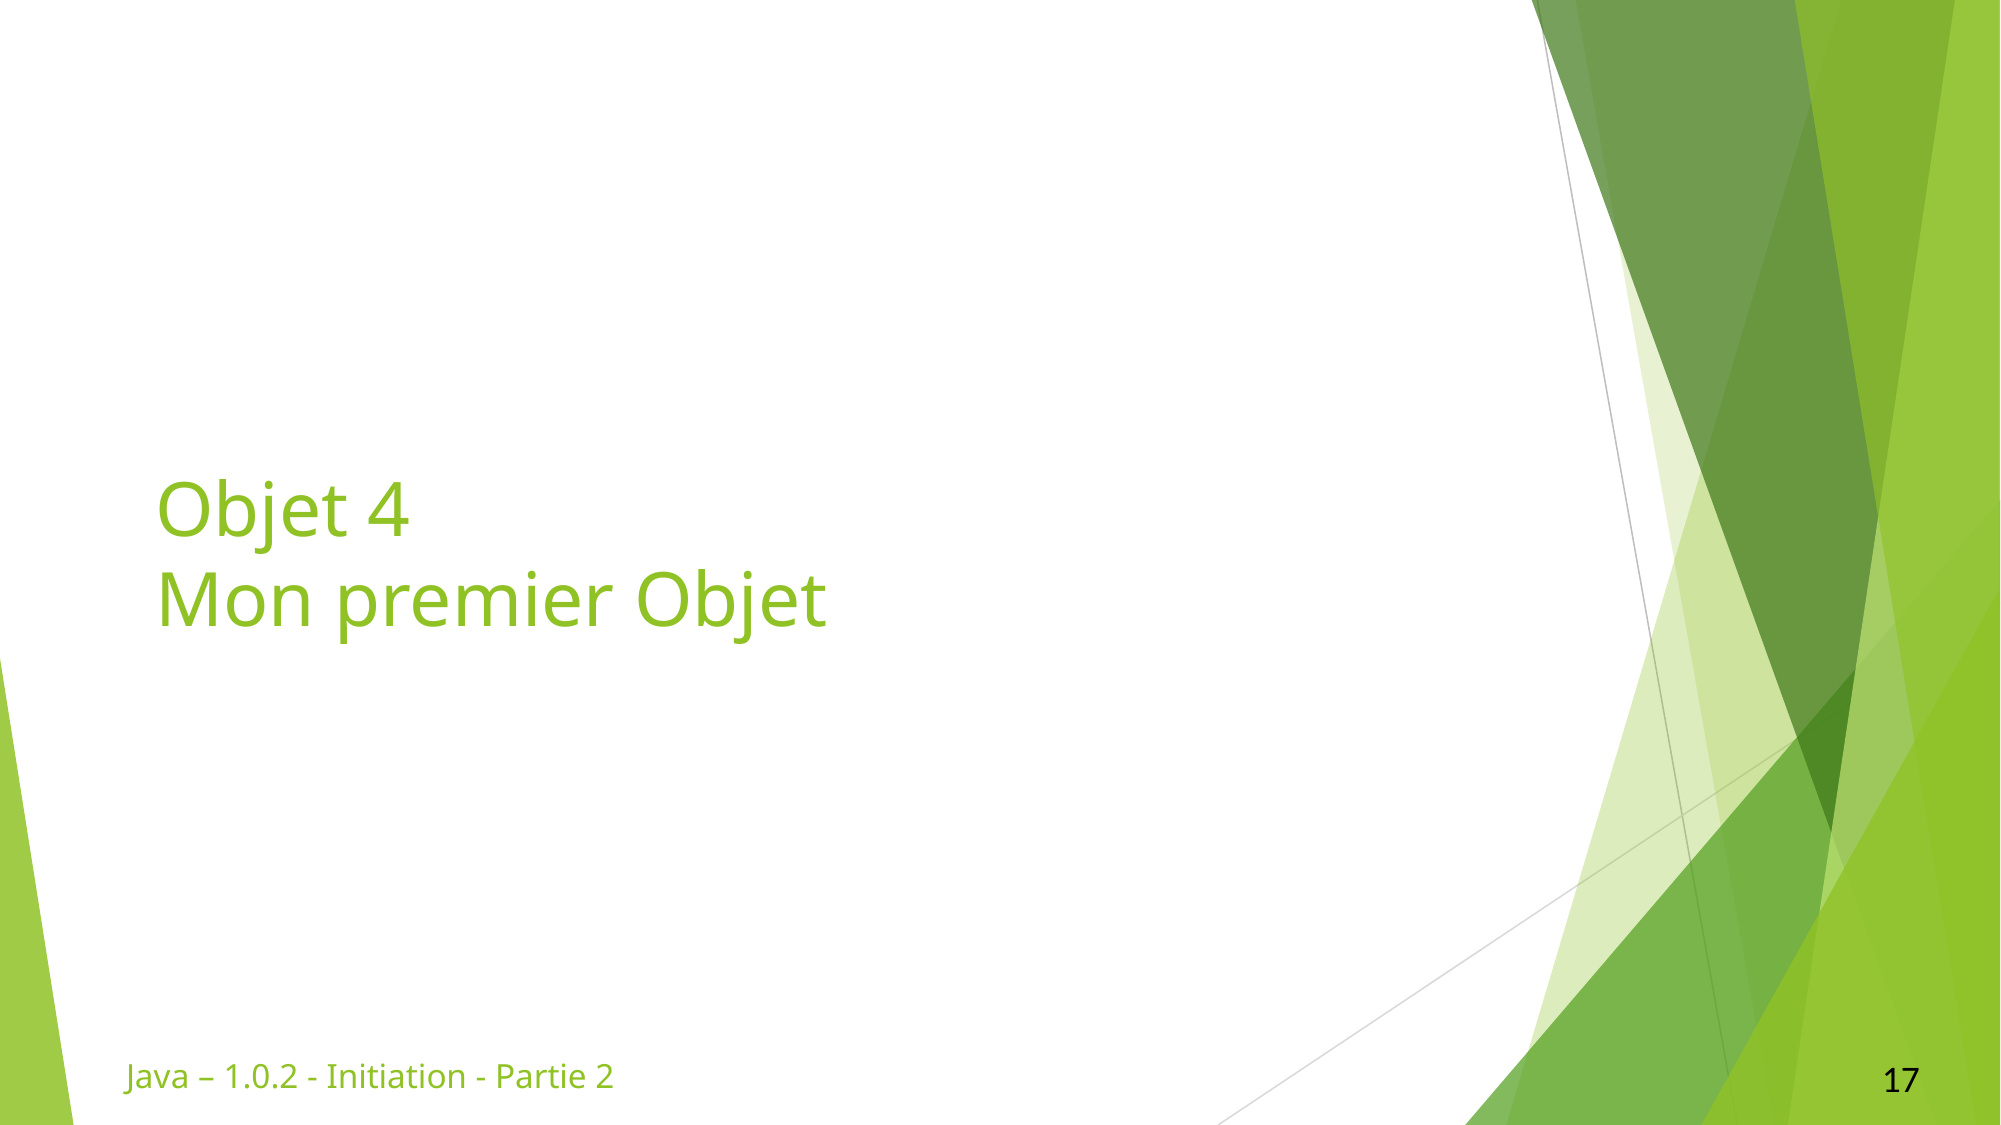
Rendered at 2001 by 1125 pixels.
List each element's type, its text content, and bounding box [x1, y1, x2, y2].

text_box [1866, 1047, 1979, 1108]
title Objet 4 Mon premier Objet [140, 454, 1551, 804]
text_box Java – 1.0.2 - Initiation - Partie 2 [111, 1047, 1094, 1109]
